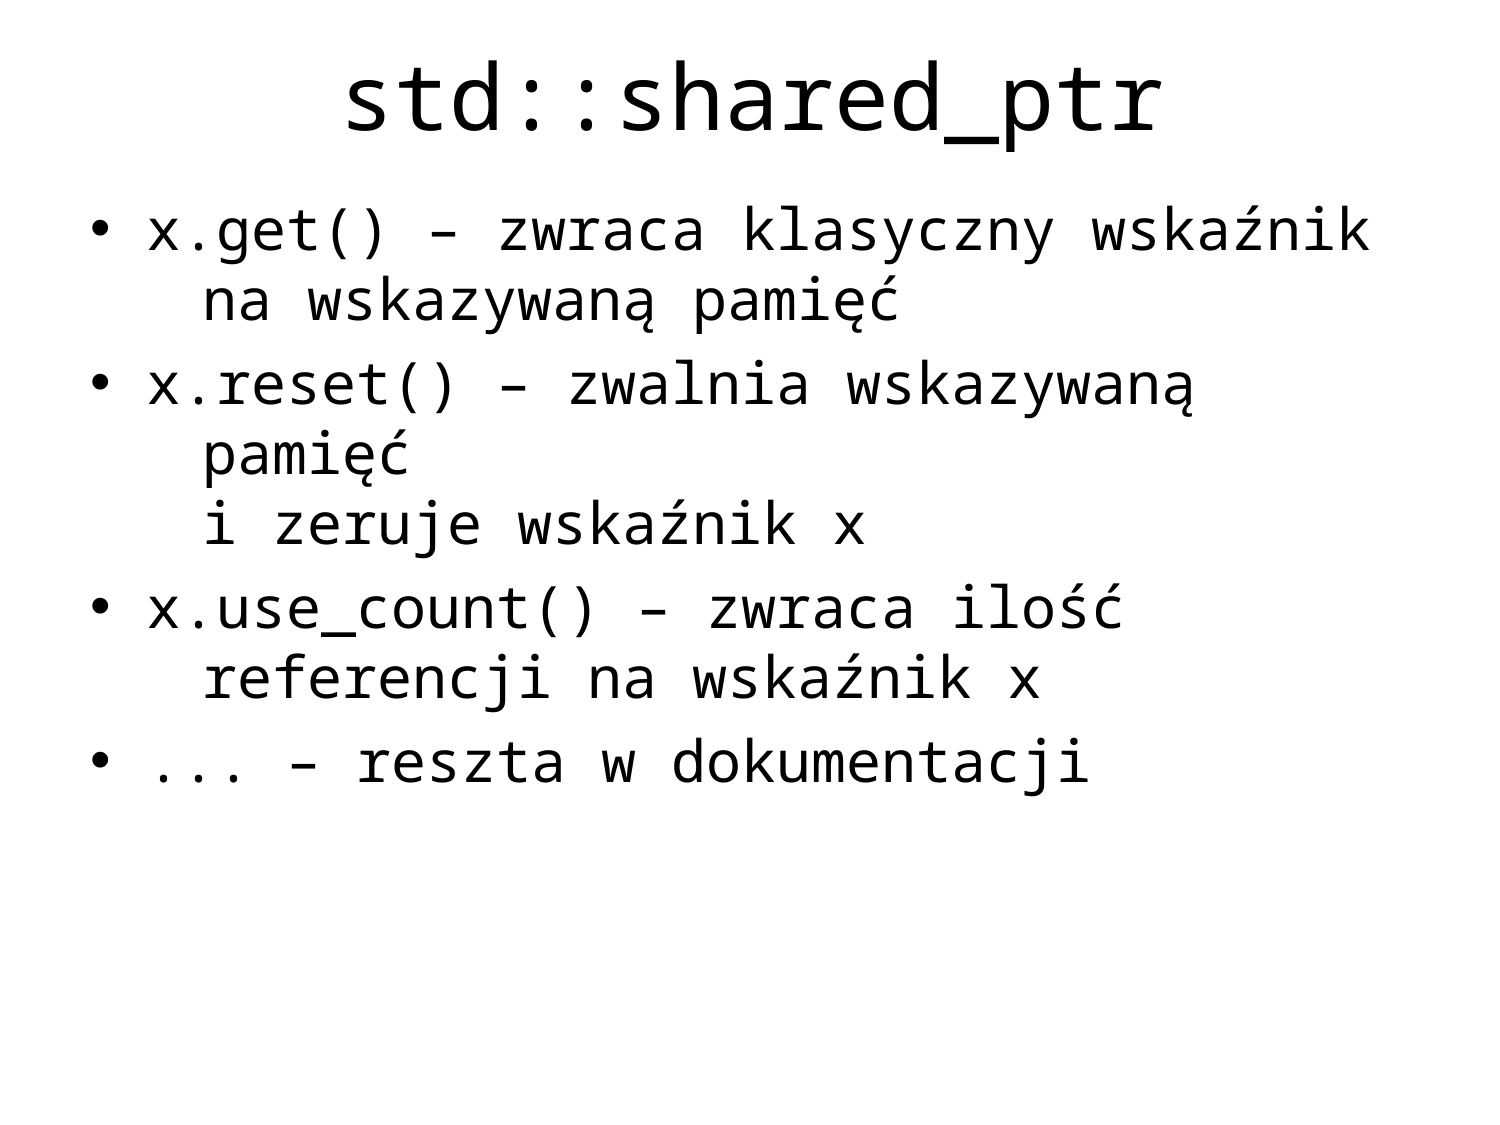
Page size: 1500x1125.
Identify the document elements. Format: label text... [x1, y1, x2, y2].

title std::shared_ptr [76, 0, 1427, 188]
list x.get() – zwraca klasyczny wskaźnik na wskazywaną pamięć x.reset() – zwalnia wskazywaną pamięć i zeruje wskaźnik x x.use_count() – zwraca ilość referencji na wskaźnik x ... – reszta w dokumentacji [75, 184, 1426, 1118]
